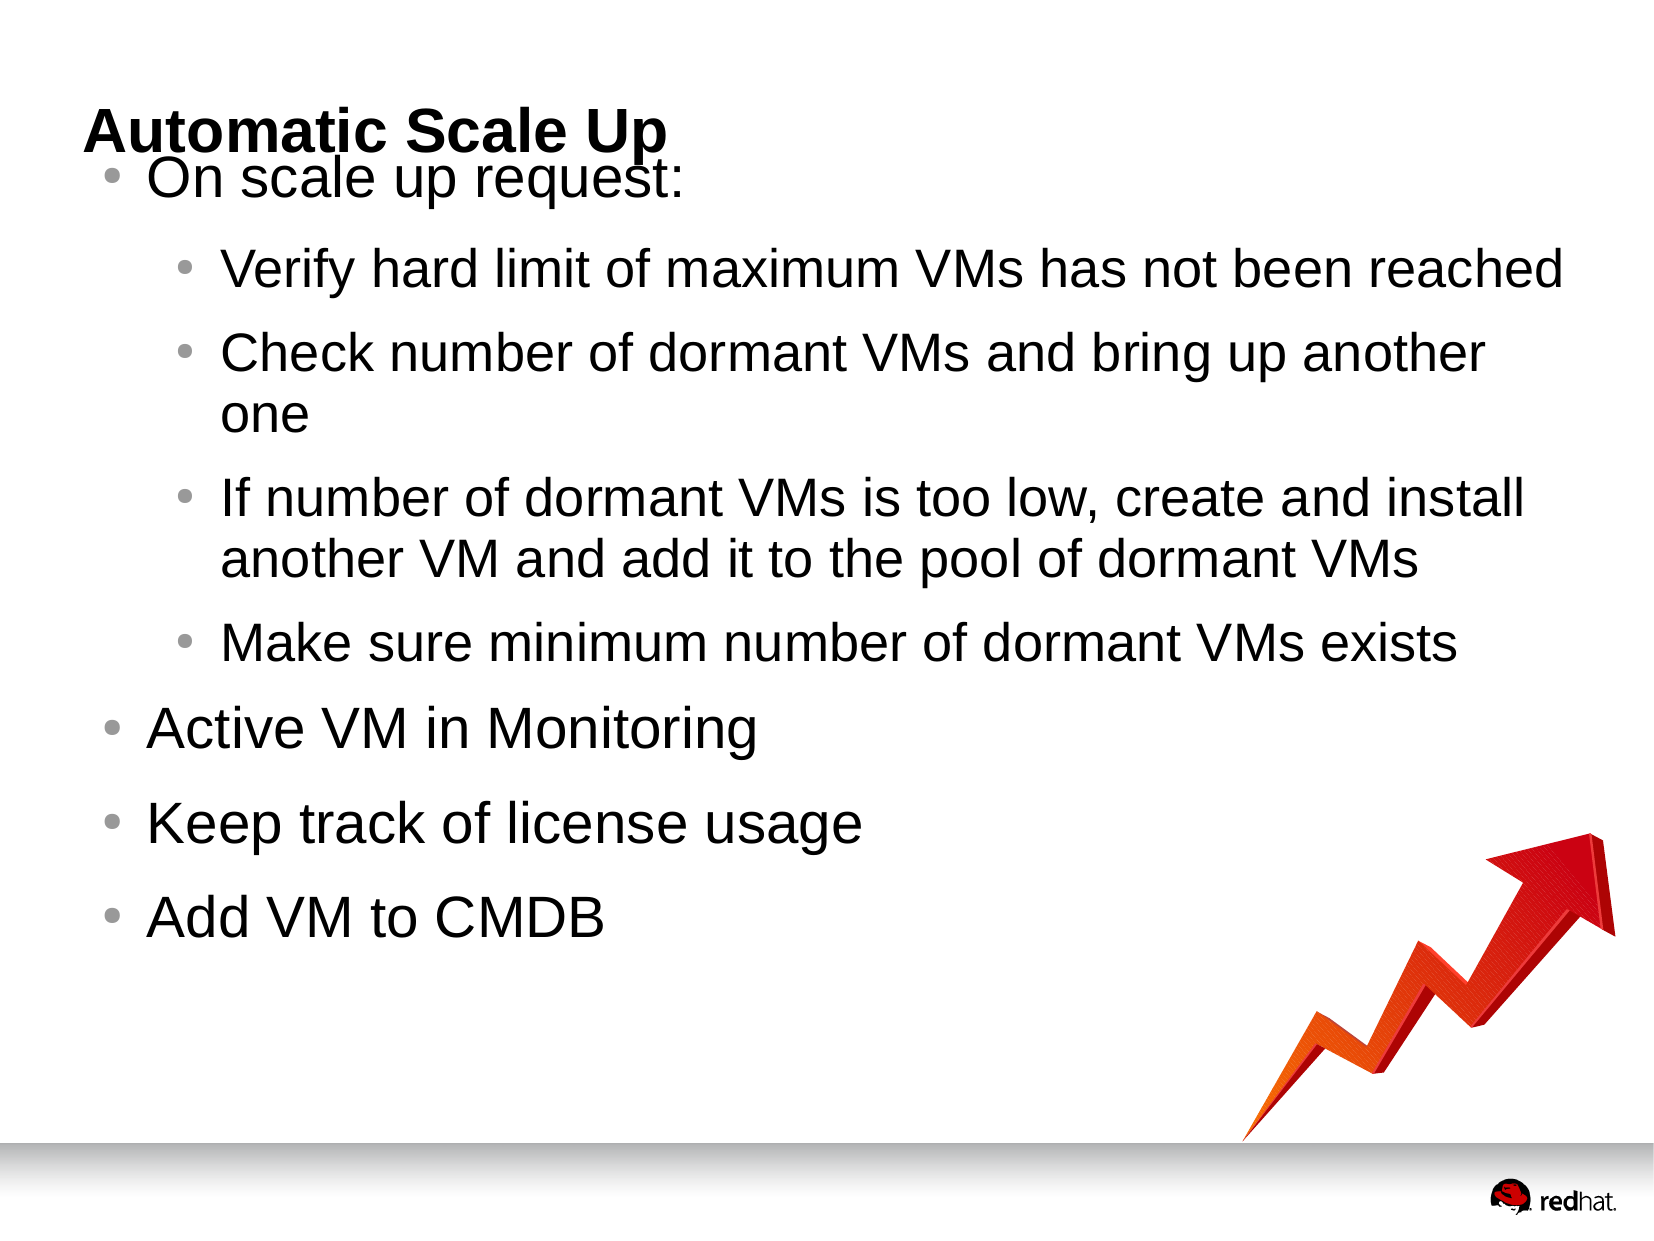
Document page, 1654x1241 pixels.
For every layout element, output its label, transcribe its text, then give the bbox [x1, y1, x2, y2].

picture [1230, 825, 1654, 1241]
picture [0, 1143, 86, 1241]
title Automatic Scale Up [82, 37, 1571, 225]
list On scale up request: Verify hard limit of maximum VMs has not been reached Check number of dormant VMs and bring up another one If number of dormant VMs is too low, create and install another VM and add it to the pool of dormant VMs Make sure minimum number of dormant VMs exists Active VM in Monitoring Keep track of license usage Add VM to CMDB [86, 144, 1576, 1241]
